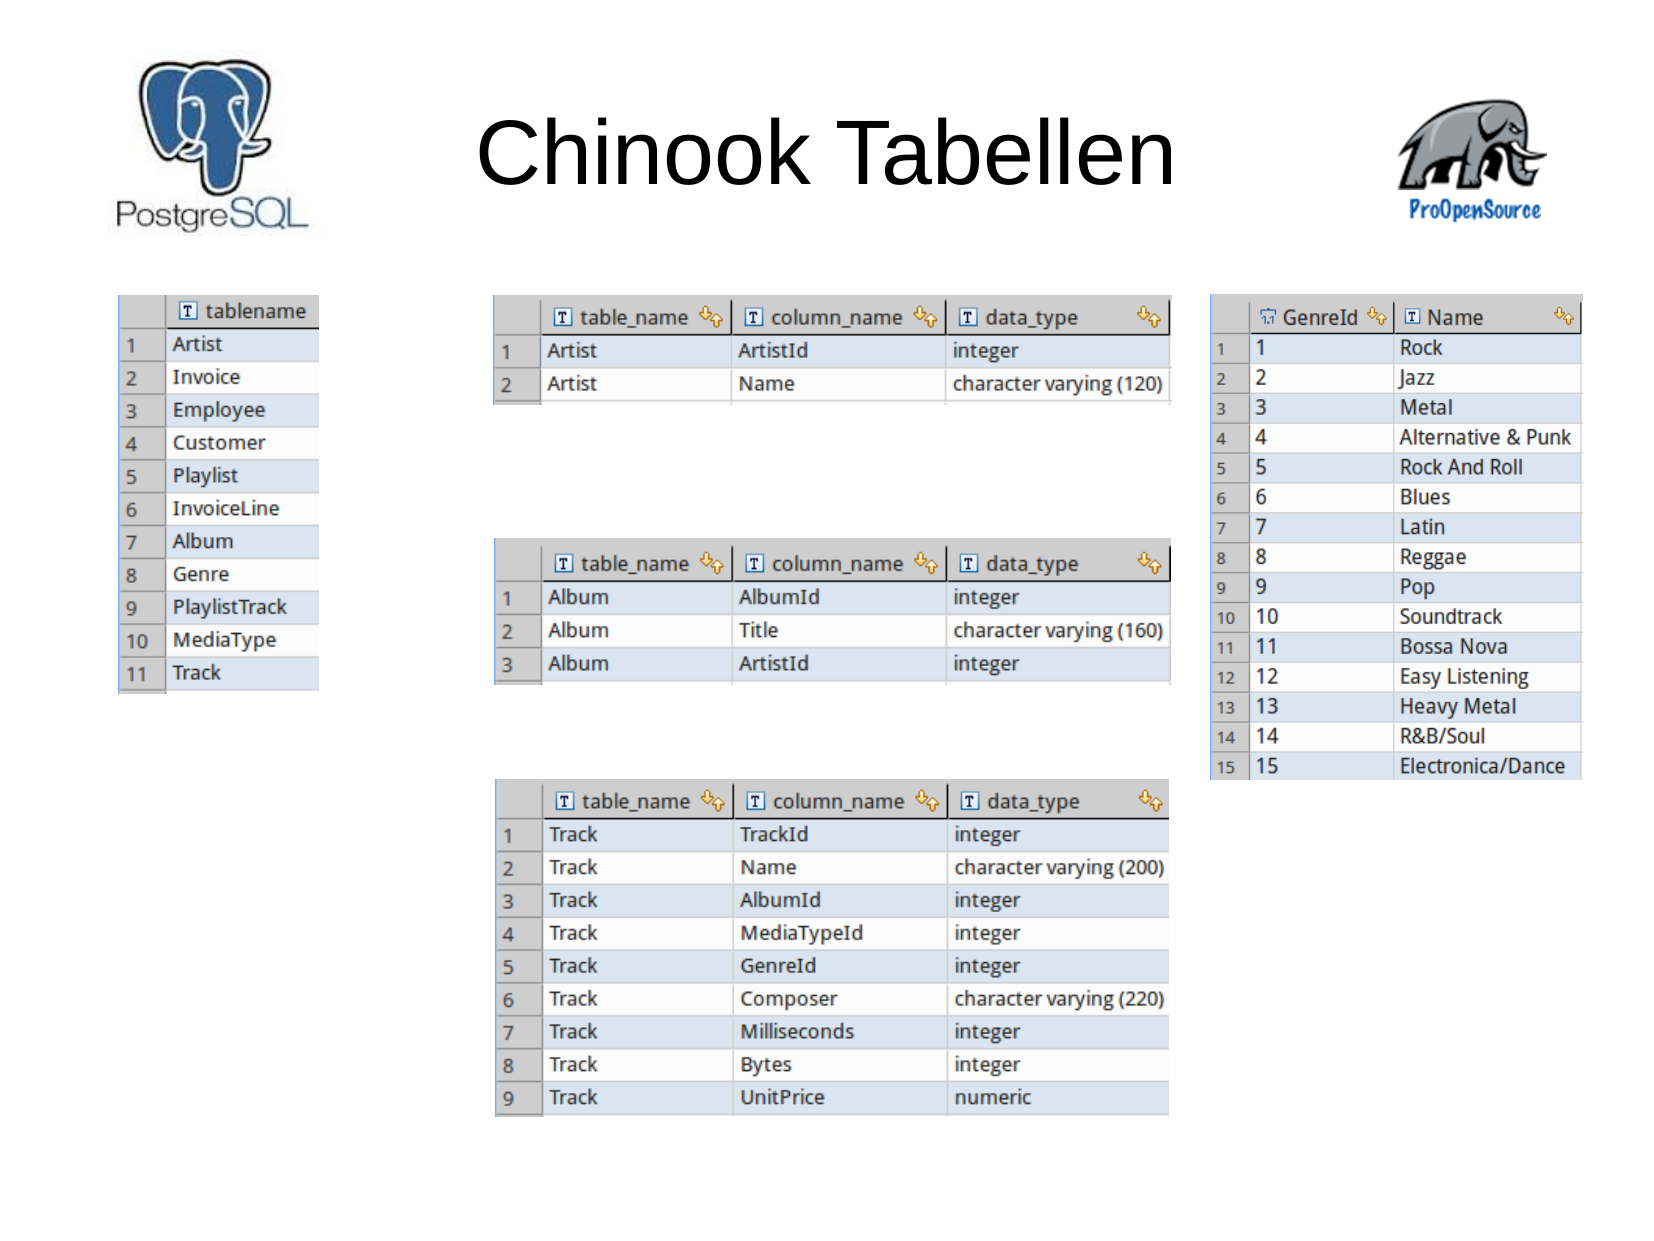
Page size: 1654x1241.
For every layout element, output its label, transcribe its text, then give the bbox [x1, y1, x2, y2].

picture [493, 295, 1172, 405]
picture [1396, 82, 1547, 233]
picture [1210, 294, 1583, 780]
picture [495, 779, 1169, 1117]
title Chinook Tabellen [82, 49, 1571, 257]
picture [58, 50, 356, 237]
picture [494, 538, 1171, 685]
picture [118, 295, 319, 694]
